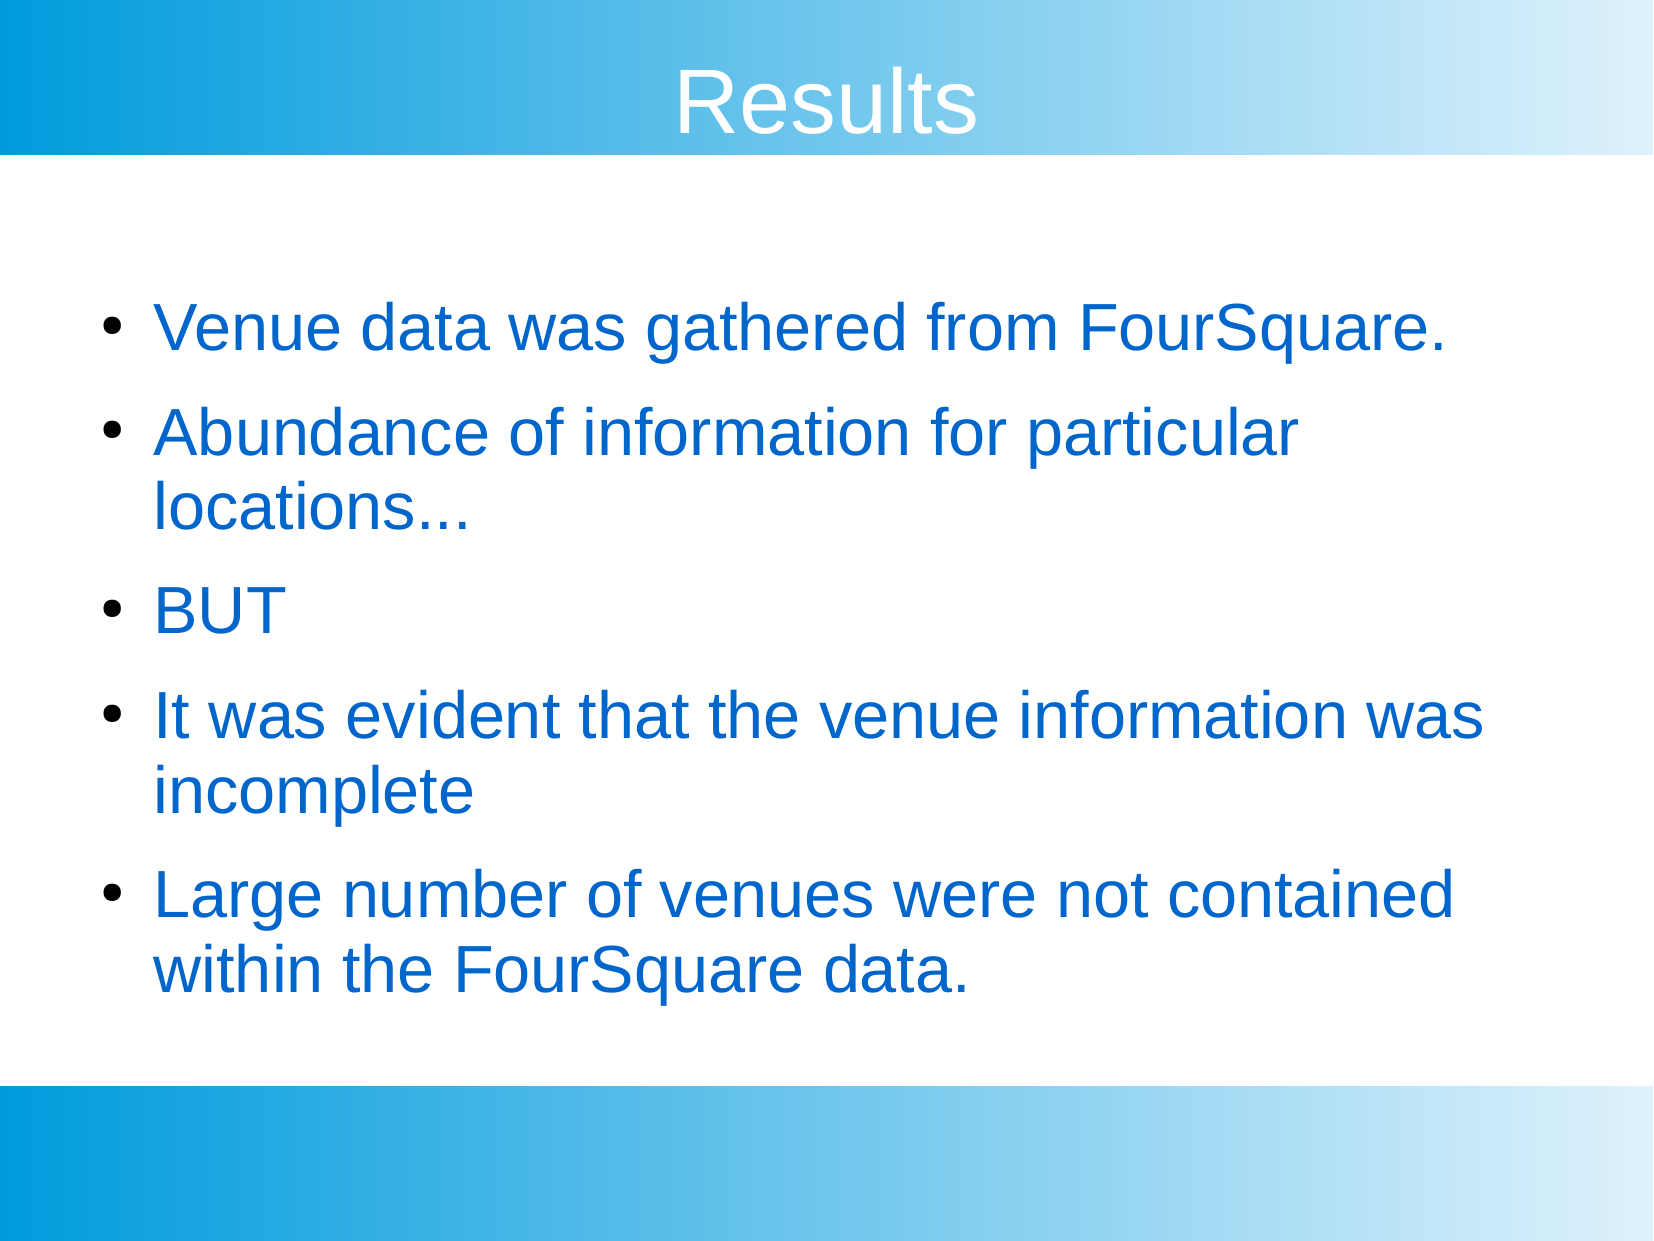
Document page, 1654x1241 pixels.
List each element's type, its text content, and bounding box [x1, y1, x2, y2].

title Results [82, 49, 1571, 155]
list Venue data was gathered from FourSquare. Abundance of information for particular locations... BUT It was evident that the venue information was incomplete Large number of venues were not contained within the FourSquare data. [82, 290, 1571, 1010]
